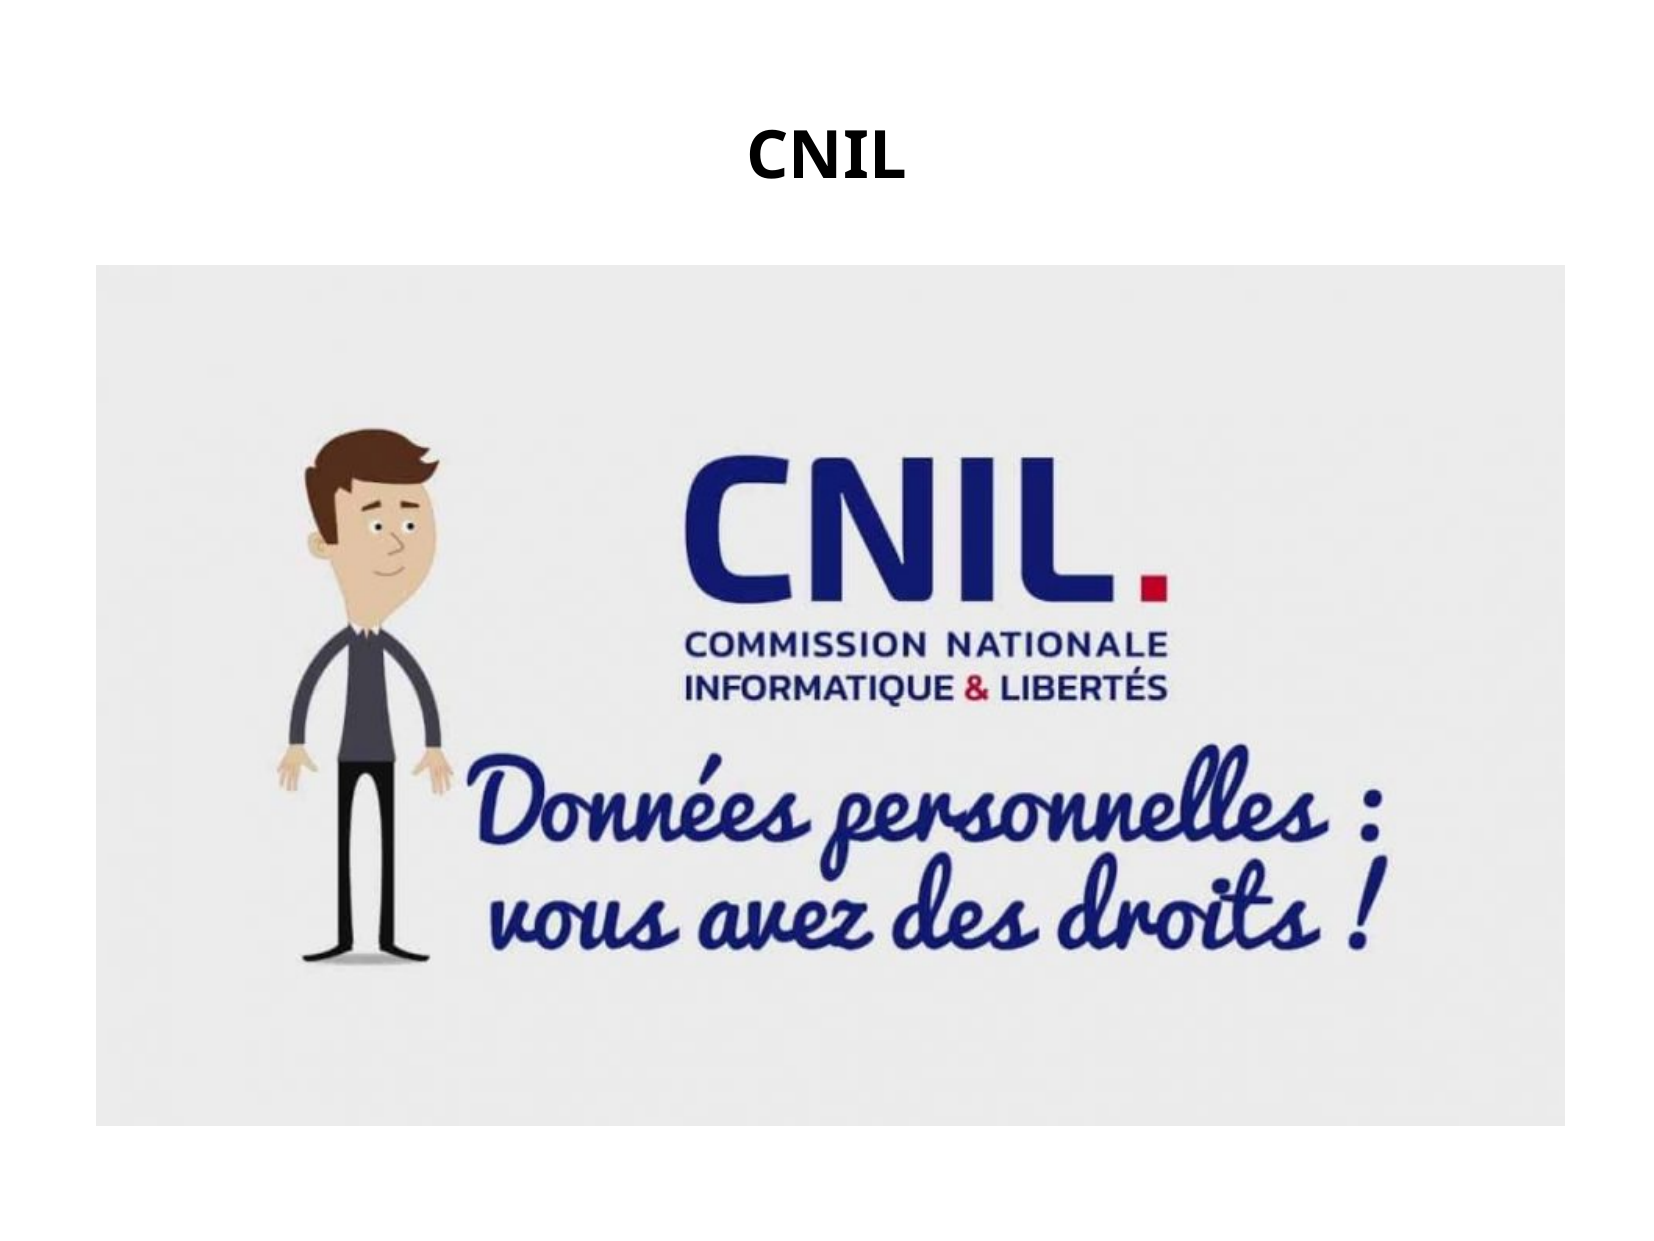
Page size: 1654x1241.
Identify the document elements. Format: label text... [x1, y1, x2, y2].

title CNIL [82, 49, 1571, 257]
picture [96, 265, 1565, 1126]
